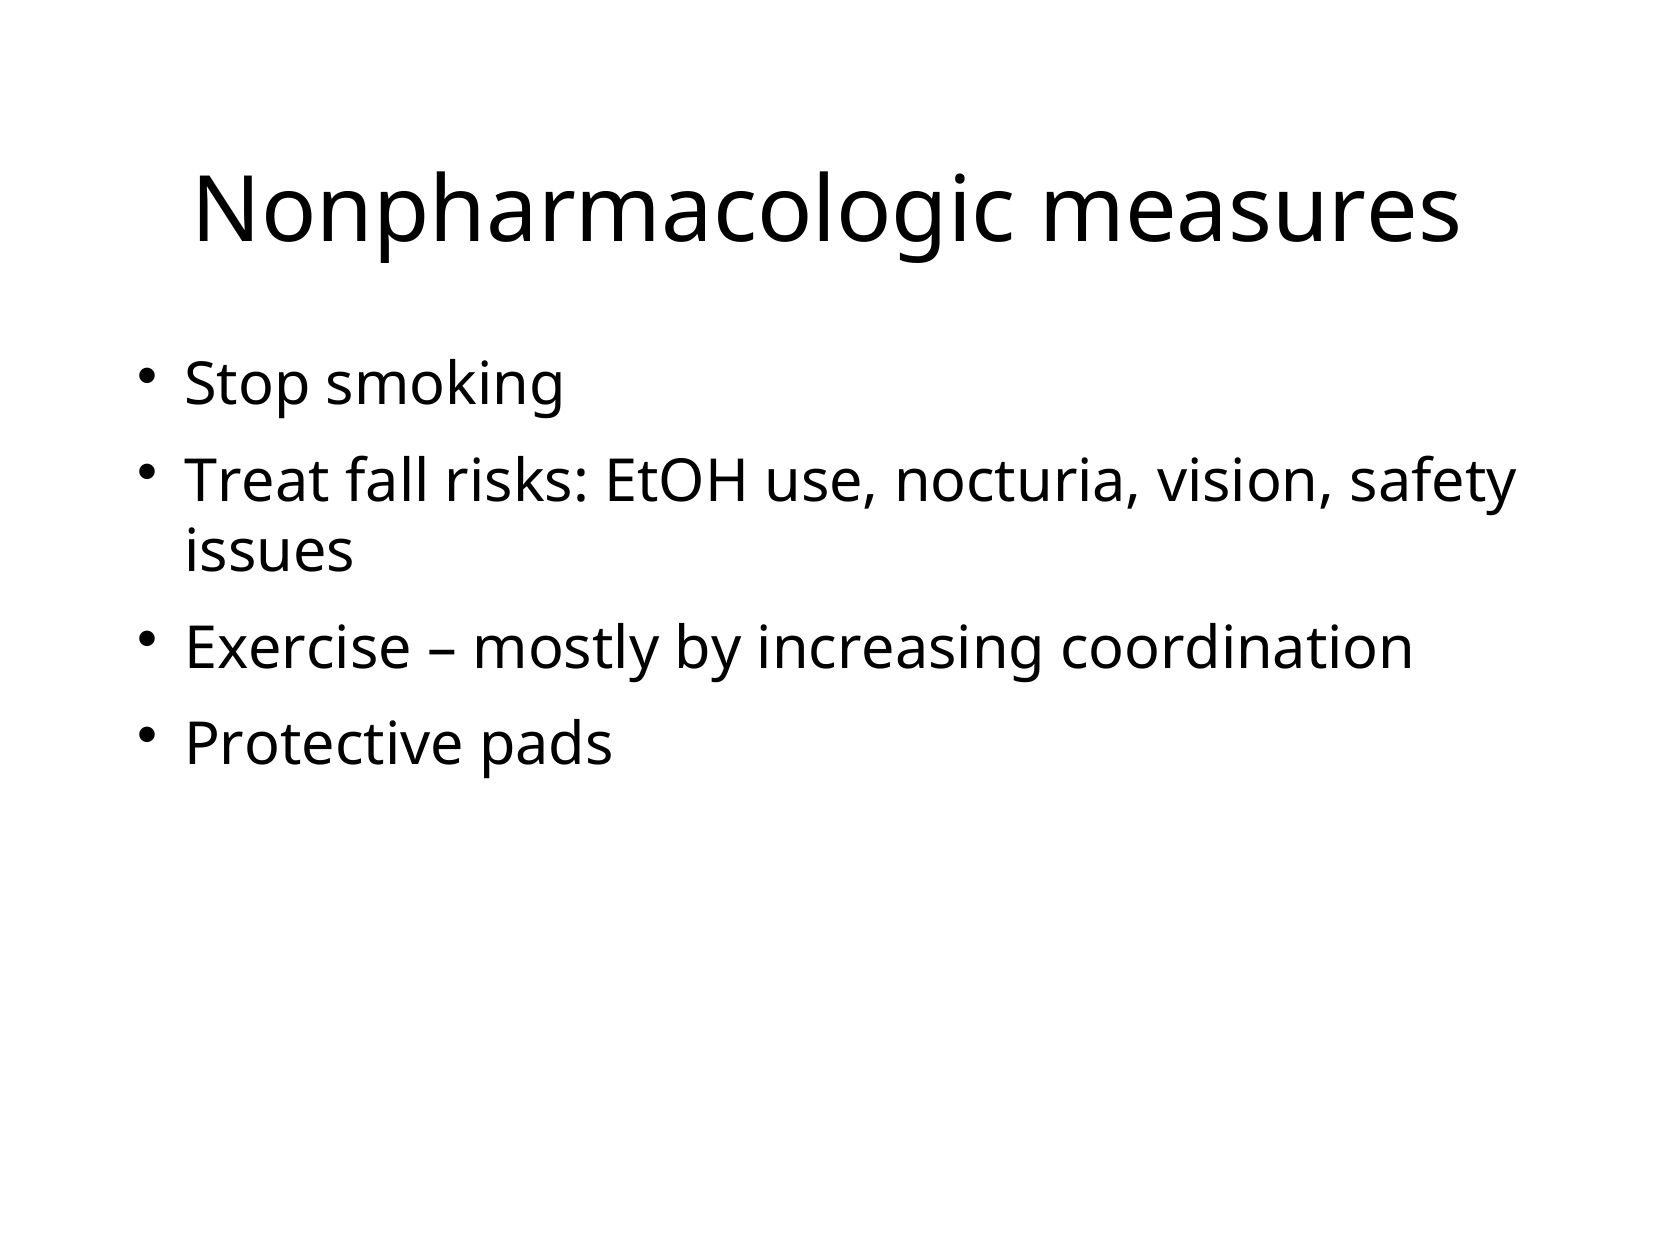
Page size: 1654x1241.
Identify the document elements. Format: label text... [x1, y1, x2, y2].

list Stop smoking Treat fall risks: EtOH use, nocturia, vision, safety issues Exercise – mostly by increasing coordination Protective pads [121, 344, 1534, 787]
title Nonpharmacologic measures [121, 155, 1534, 258]
